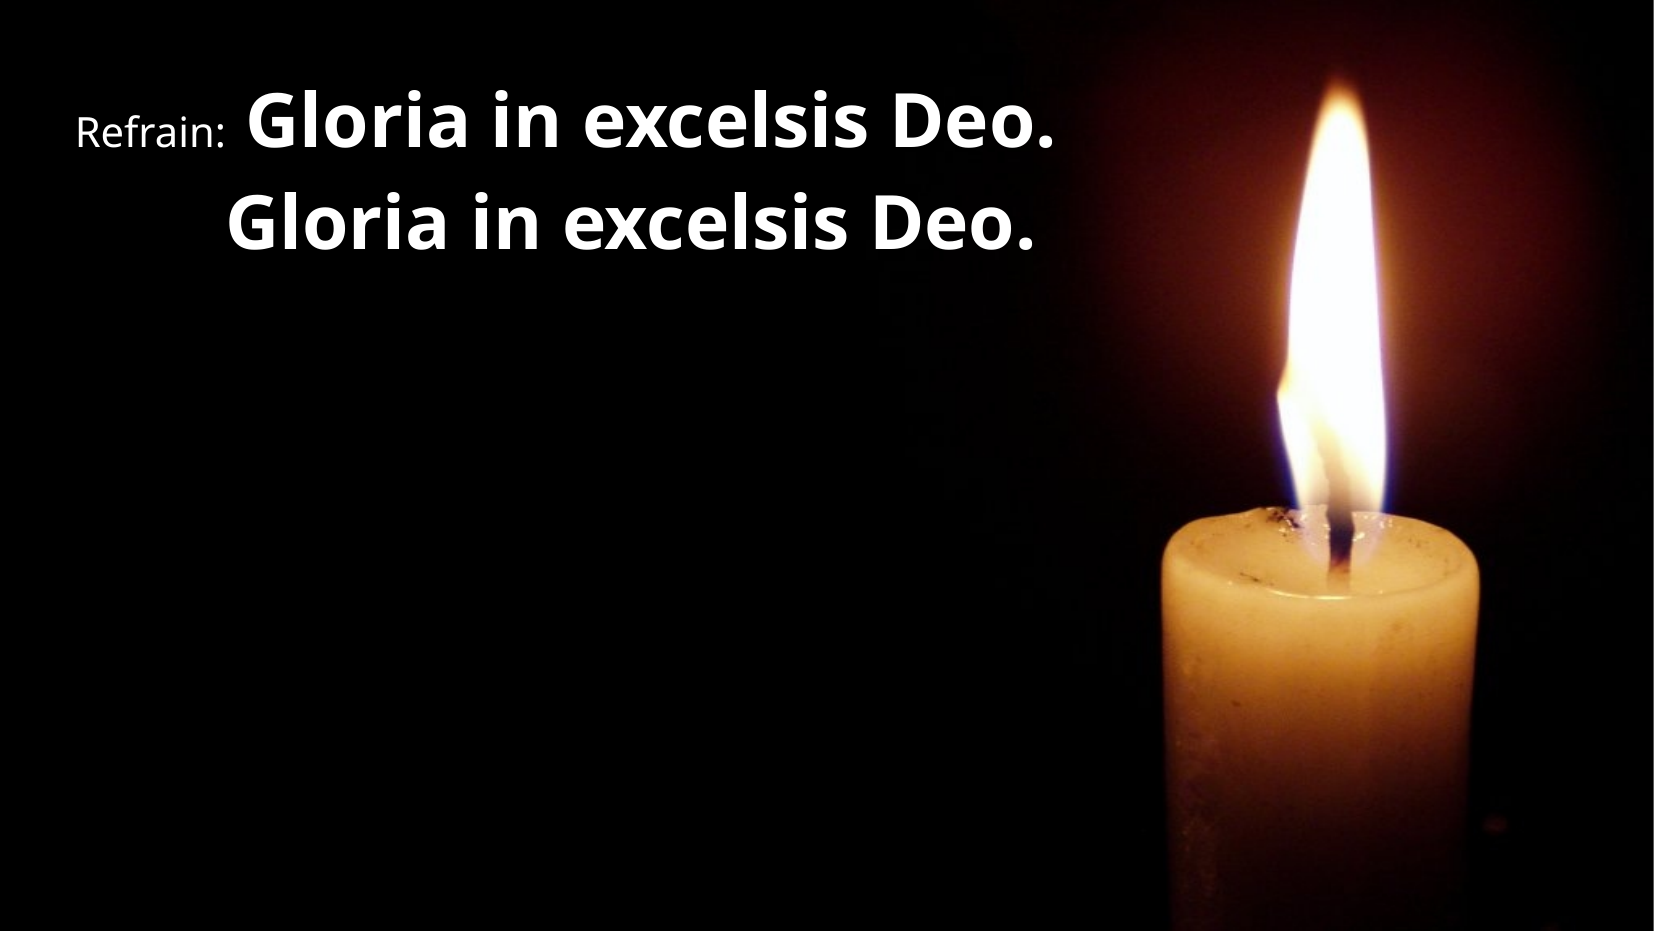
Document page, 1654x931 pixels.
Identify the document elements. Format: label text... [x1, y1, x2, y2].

picture [0, 0, 1654, 931]
text_box Refrain: Gloria in excelsis Deo. Gloria in excelsis Deo. [60, 60, 1276, 275]
